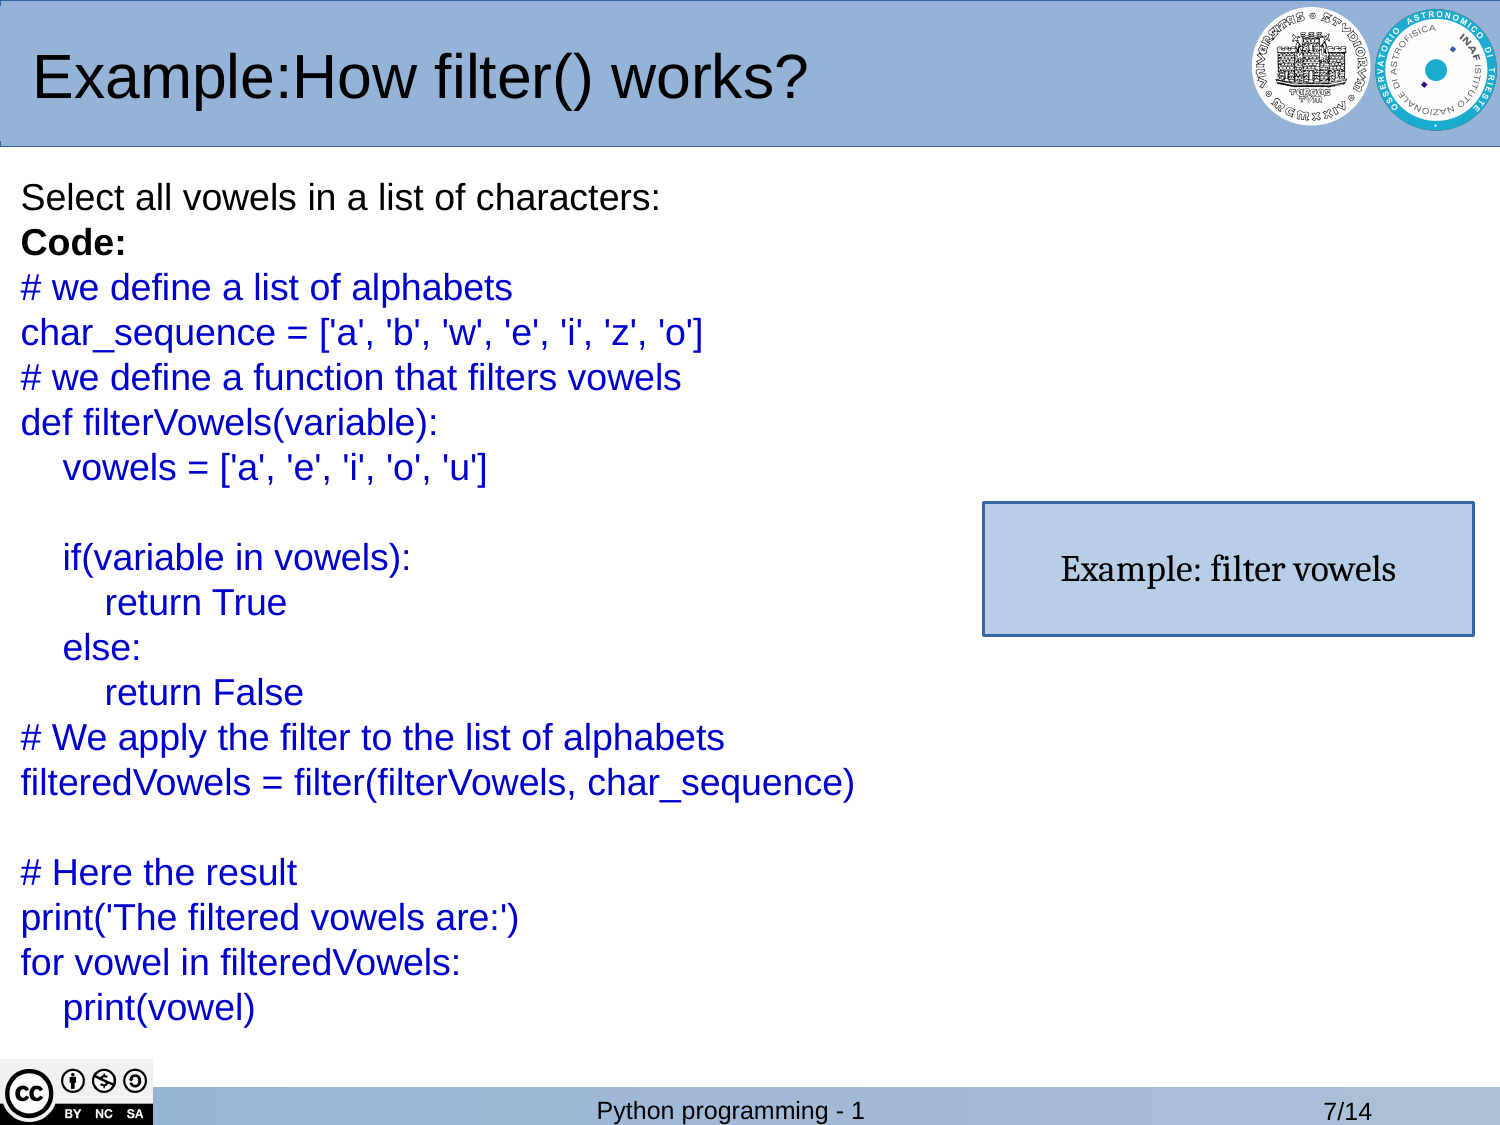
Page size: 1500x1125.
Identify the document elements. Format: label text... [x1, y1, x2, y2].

picture [0, 1059, 153, 1125]
text_box Example: filter vowels [983, 502, 1474, 636]
text_box Example:How filter() works? [0, 5, 1243, 141]
picture [1252, 0, 1500, 156]
list Select all vowels in a list of characters: Code: # we define a list of alphabets char_sequence = ['a', 'b', 'w', 'e', 'i', 'z', 'o'] # we define a function that filters vowels def filterVowels(variable): vowels = ['a', 'e', 'i', 'o', 'u'] if(variable in vowels): return True else: return False # We apply the filter to the list of alphabets filteredVowels = filter(filterVowels, char_sequence) # Here the result print('The filtered vowels are:') for vowel in filteredVowels: print(vowel) [5, 165, 1500, 1102]
